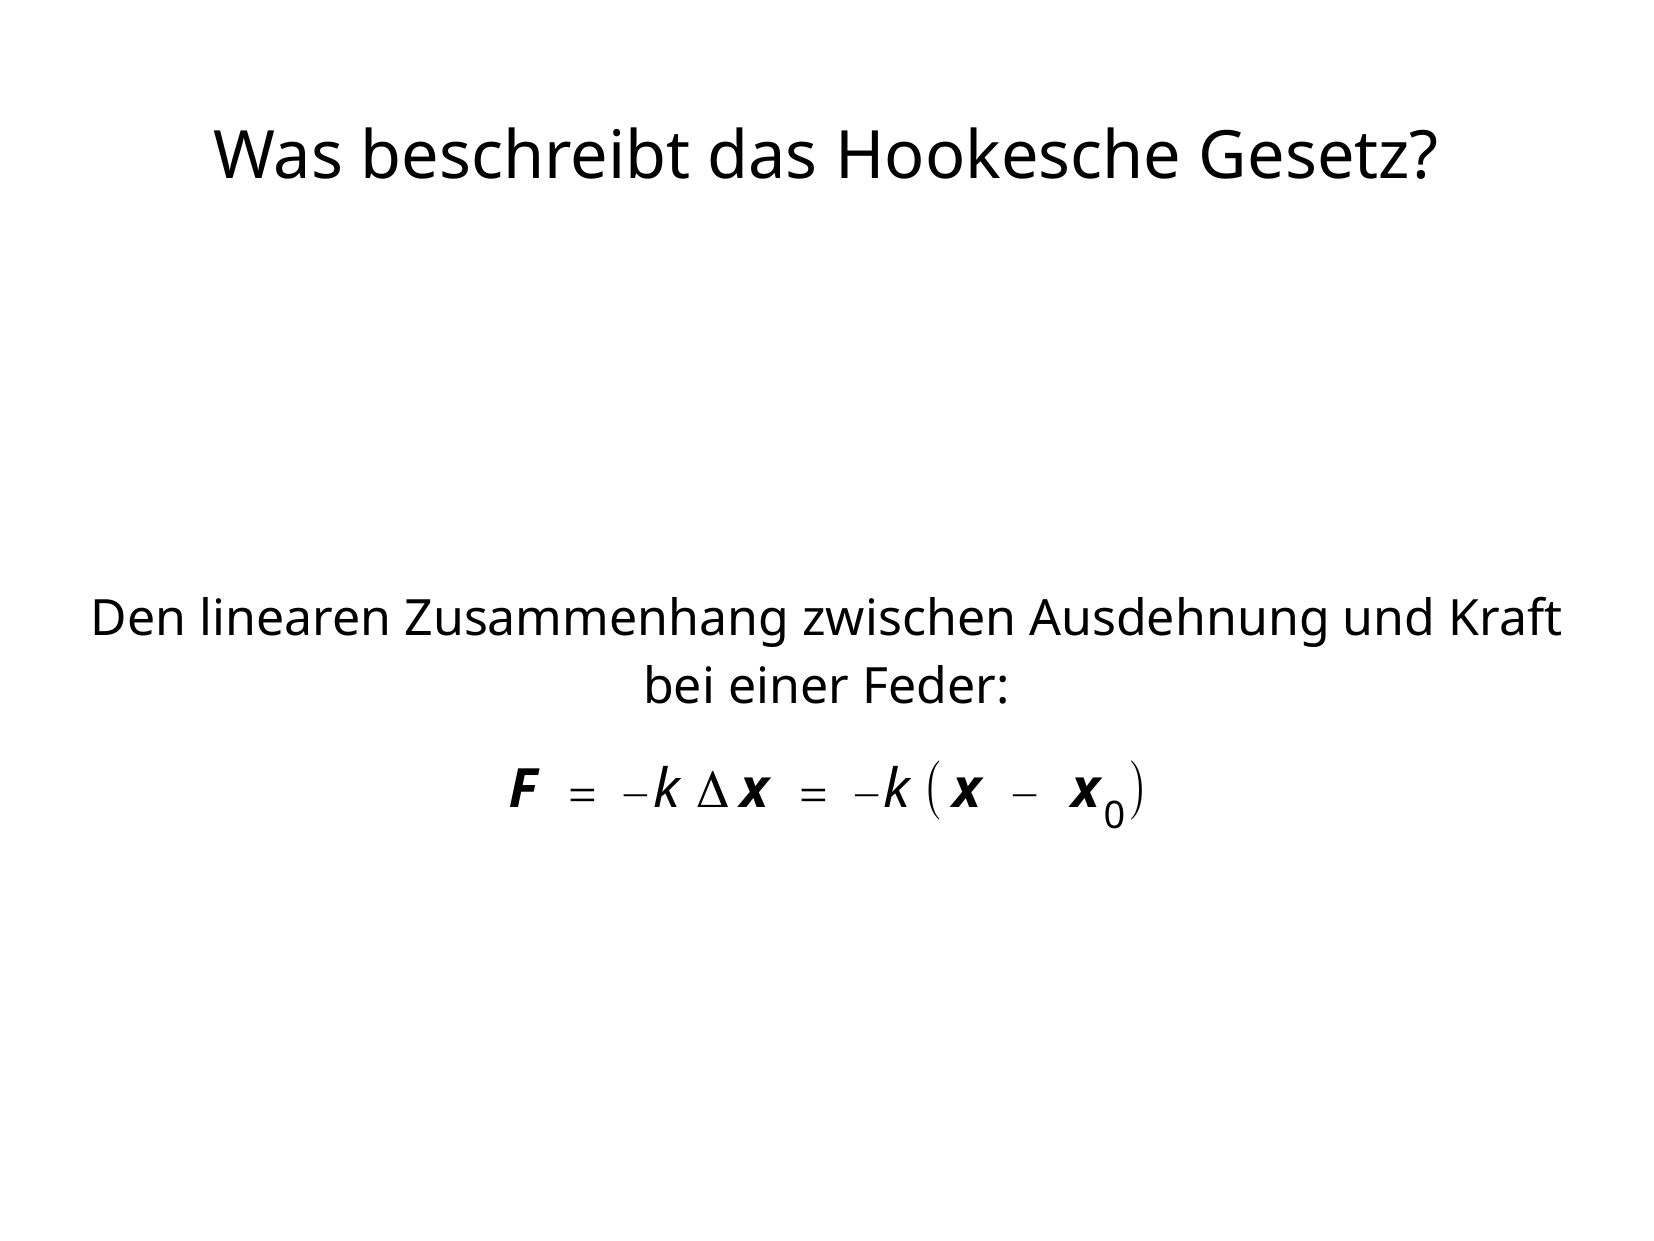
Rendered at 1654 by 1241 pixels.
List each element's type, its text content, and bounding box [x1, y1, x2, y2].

subtitle Den linearen Zusammenhang zwischen Ausdehnung und Kraft bei einer Feder: [82, 290, 1571, 1010]
chart [500, 756, 1153, 839]
title Was beschreibt das Hookesche Gesetz? [82, 49, 1571, 257]
